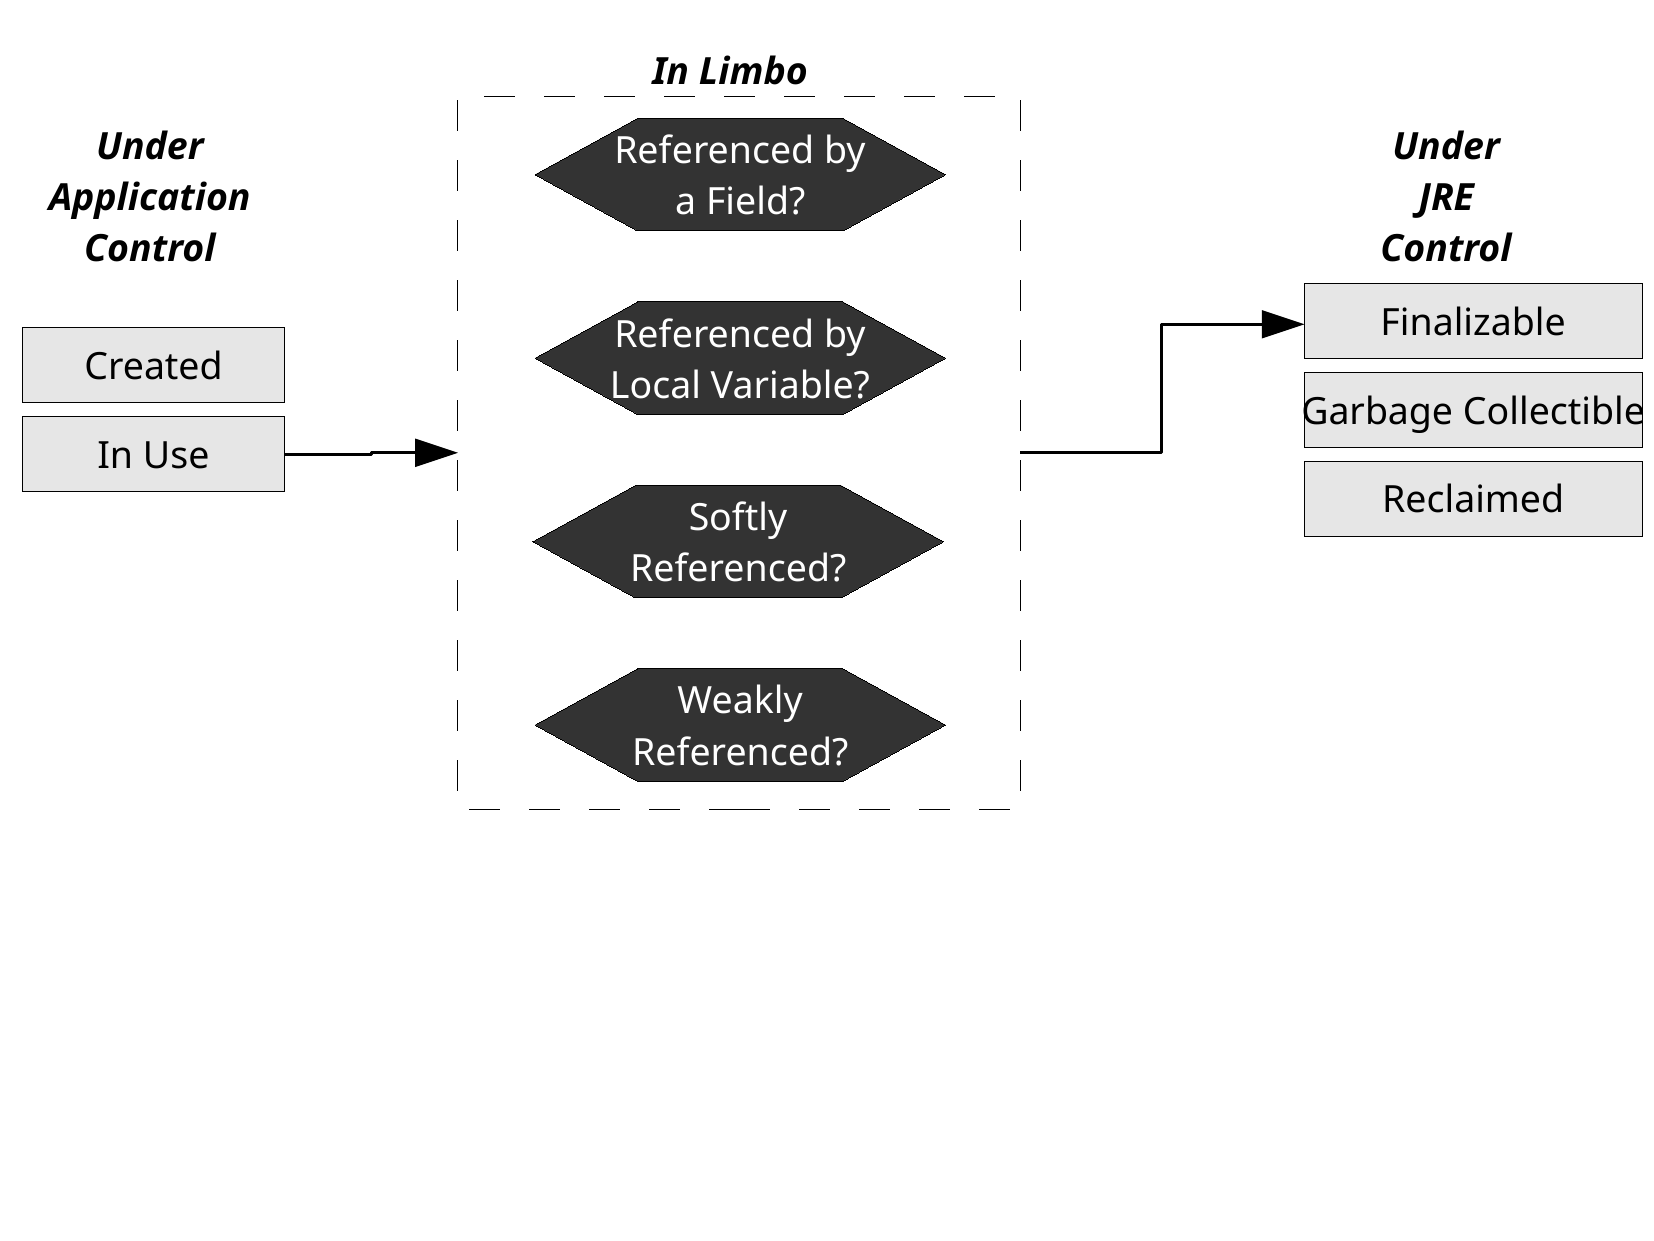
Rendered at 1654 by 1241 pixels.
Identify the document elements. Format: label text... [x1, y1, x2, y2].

text_box Under JRE Control [1365, 112, 1531, 258]
text_box Referenced by a Field? [535, 118, 946, 231]
text_box Referenced by Local Variable? [535, 301, 946, 415]
text_box Created [22, 327, 285, 403]
text_box Finalizable [1304, 283, 1643, 359]
text_box Garbage Collectible [1304, 372, 1643, 448]
text_box Reclaimed [1304, 461, 1643, 537]
text_box Softly Referenced? [532, 485, 944, 598]
text_box Weakly Referenced? [535, 668, 946, 782]
text_box In Use [22, 416, 285, 492]
text_box Under Application Control [34, 112, 273, 258]
text_box In Limbo [637, 37, 825, 96]
